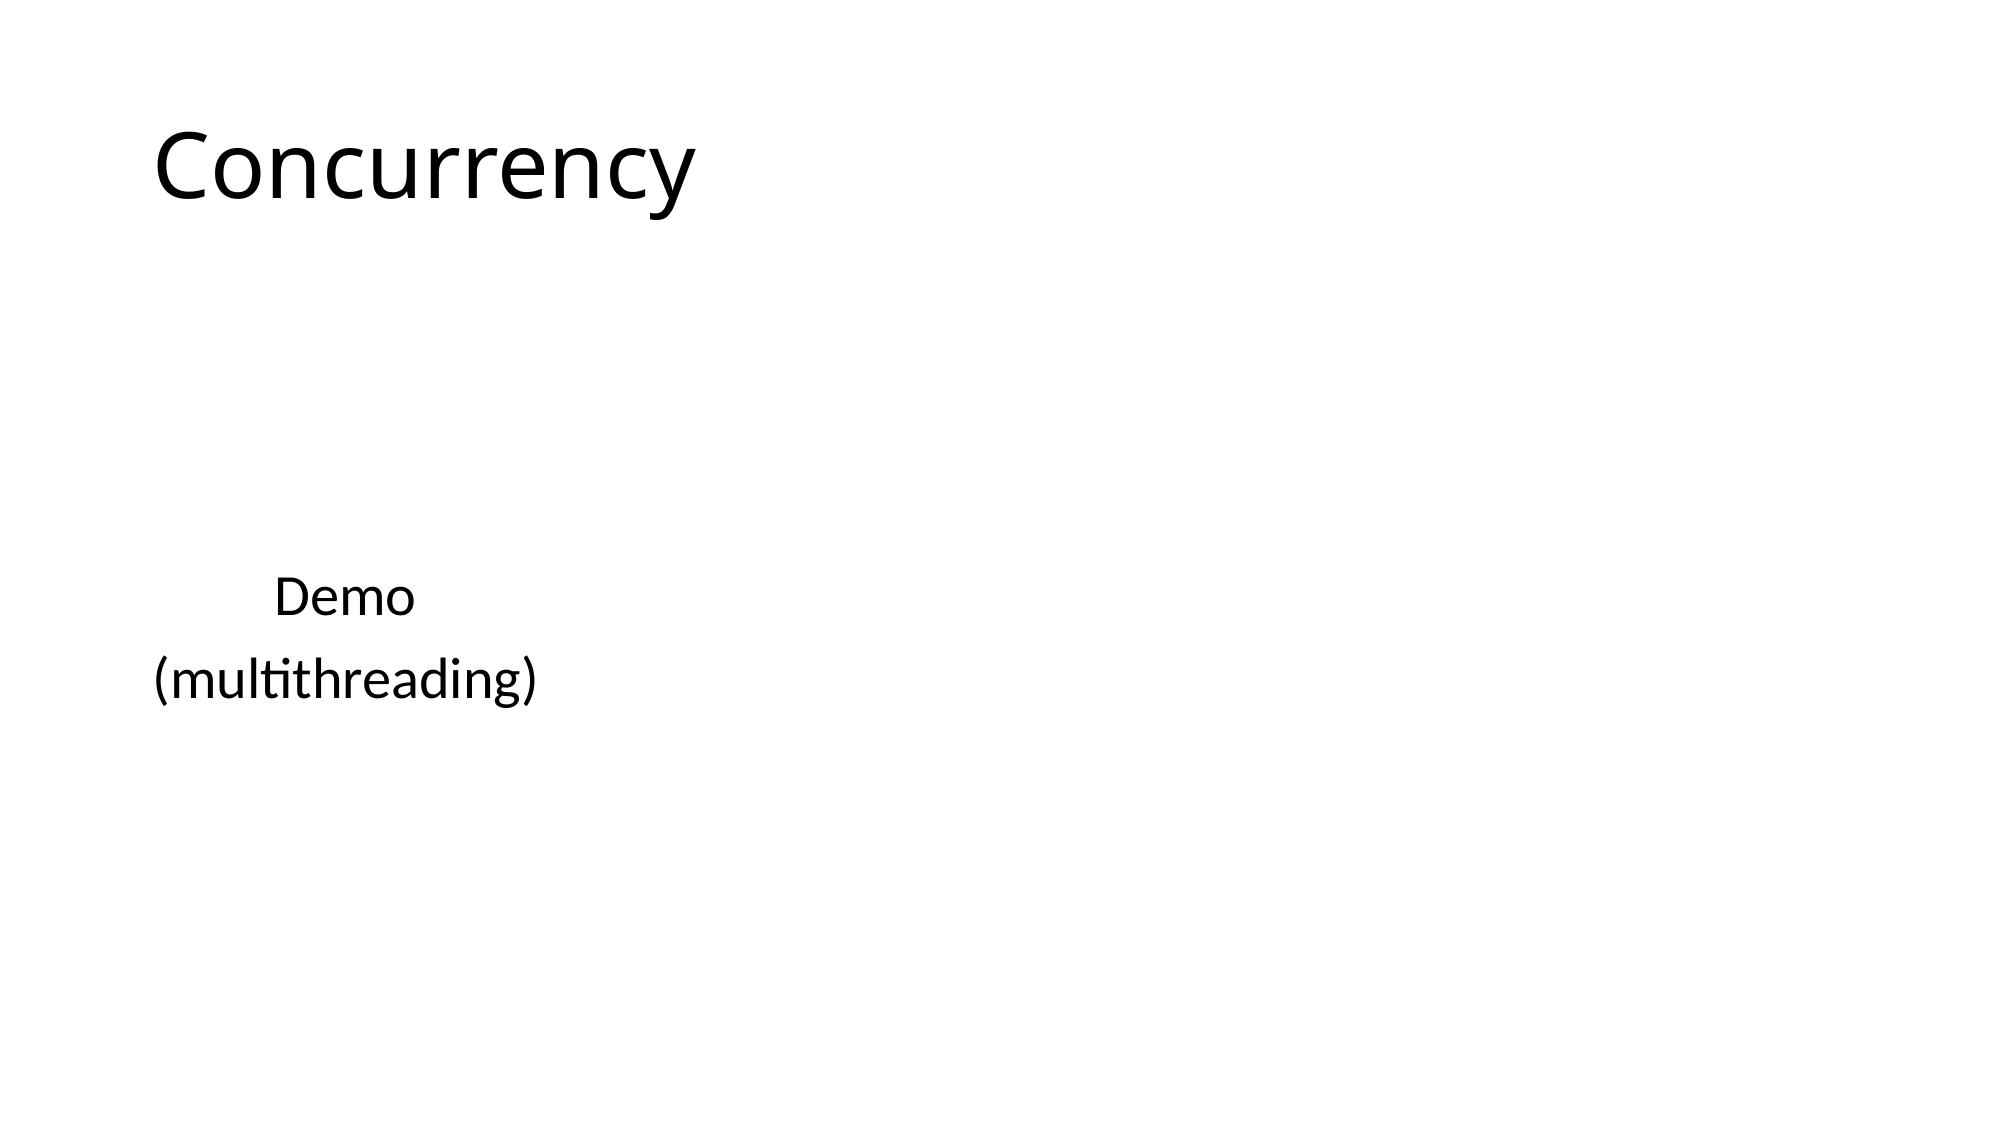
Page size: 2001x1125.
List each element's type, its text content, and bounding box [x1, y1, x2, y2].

list Demo (multithreading) [137, 299, 1863, 1014]
title Concurrency [137, 59, 1863, 278]
